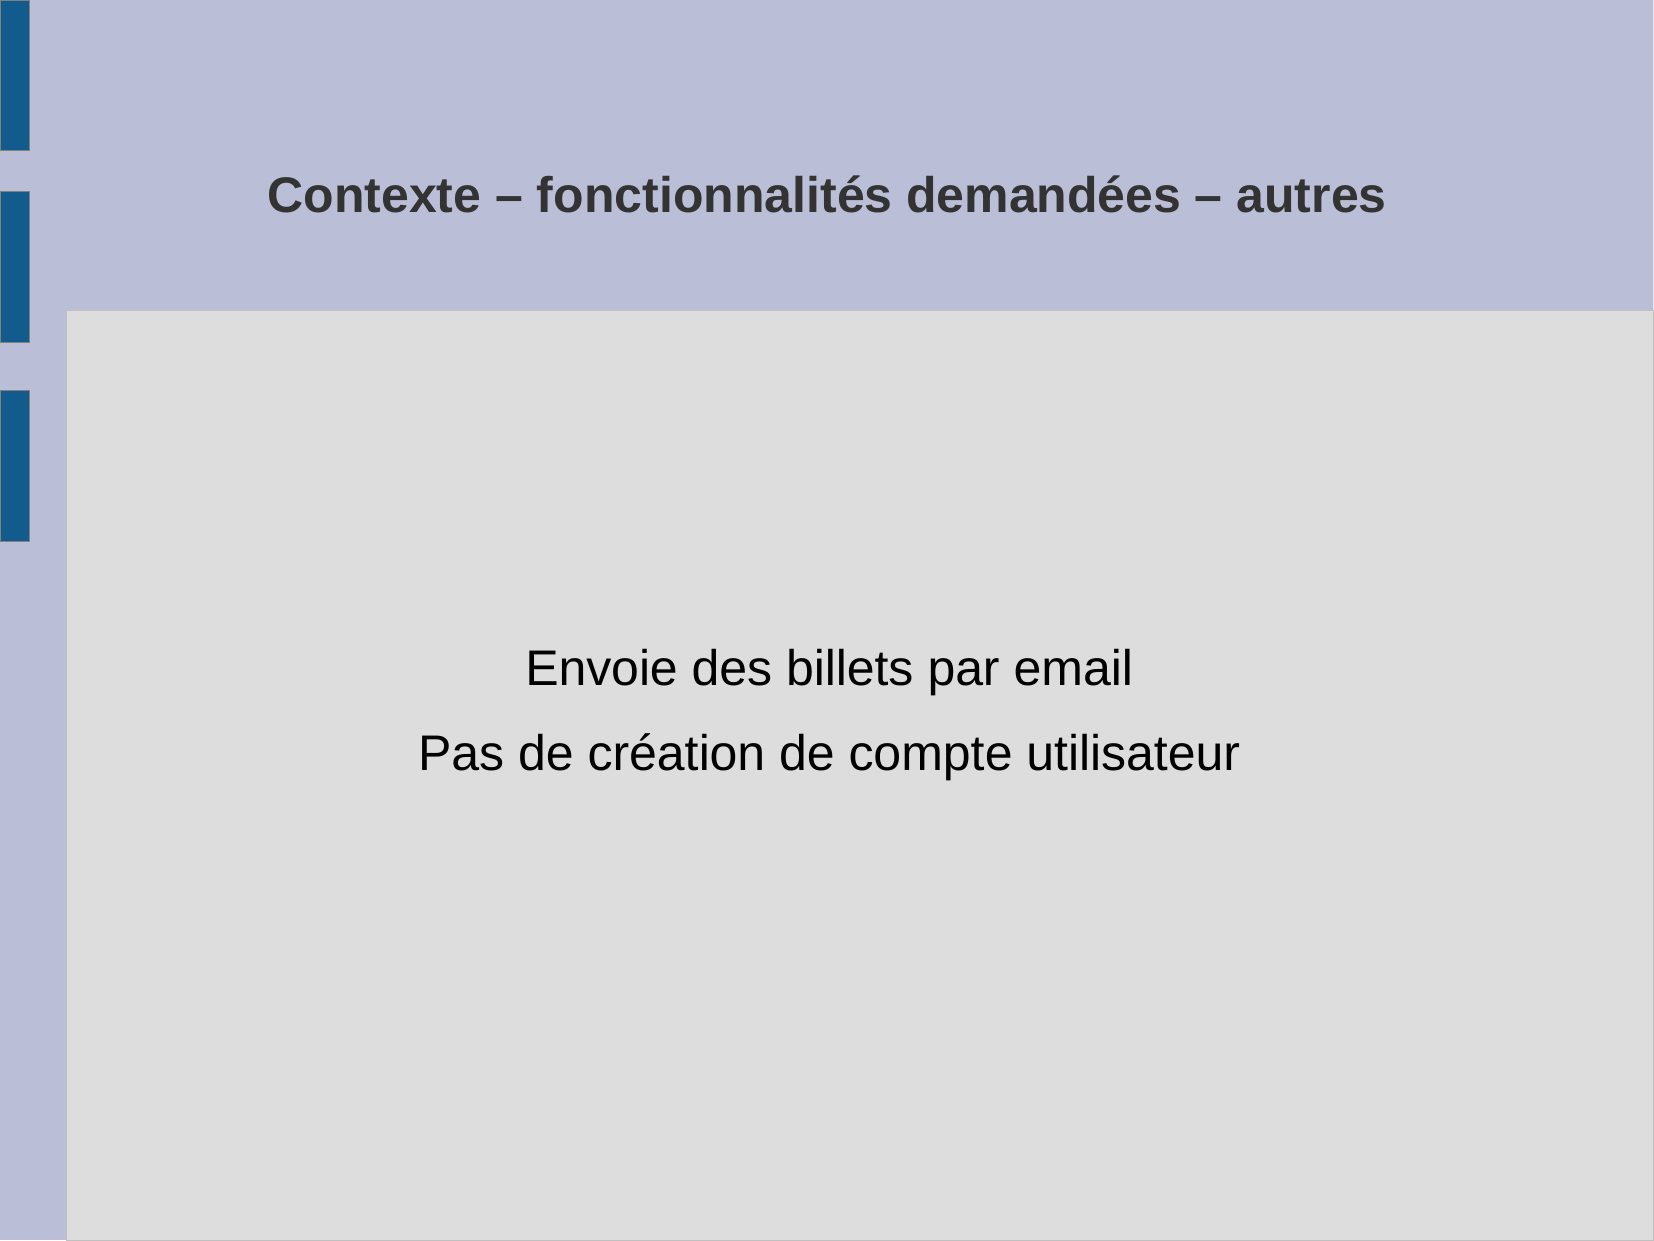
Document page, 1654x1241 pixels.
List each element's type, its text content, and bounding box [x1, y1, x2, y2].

title Contexte – fonctionnalités demandées – autres [121, 91, 1534, 299]
list Envoie des billets par email Pas de création de compte utilisateur [123, 640, 1536, 792]
